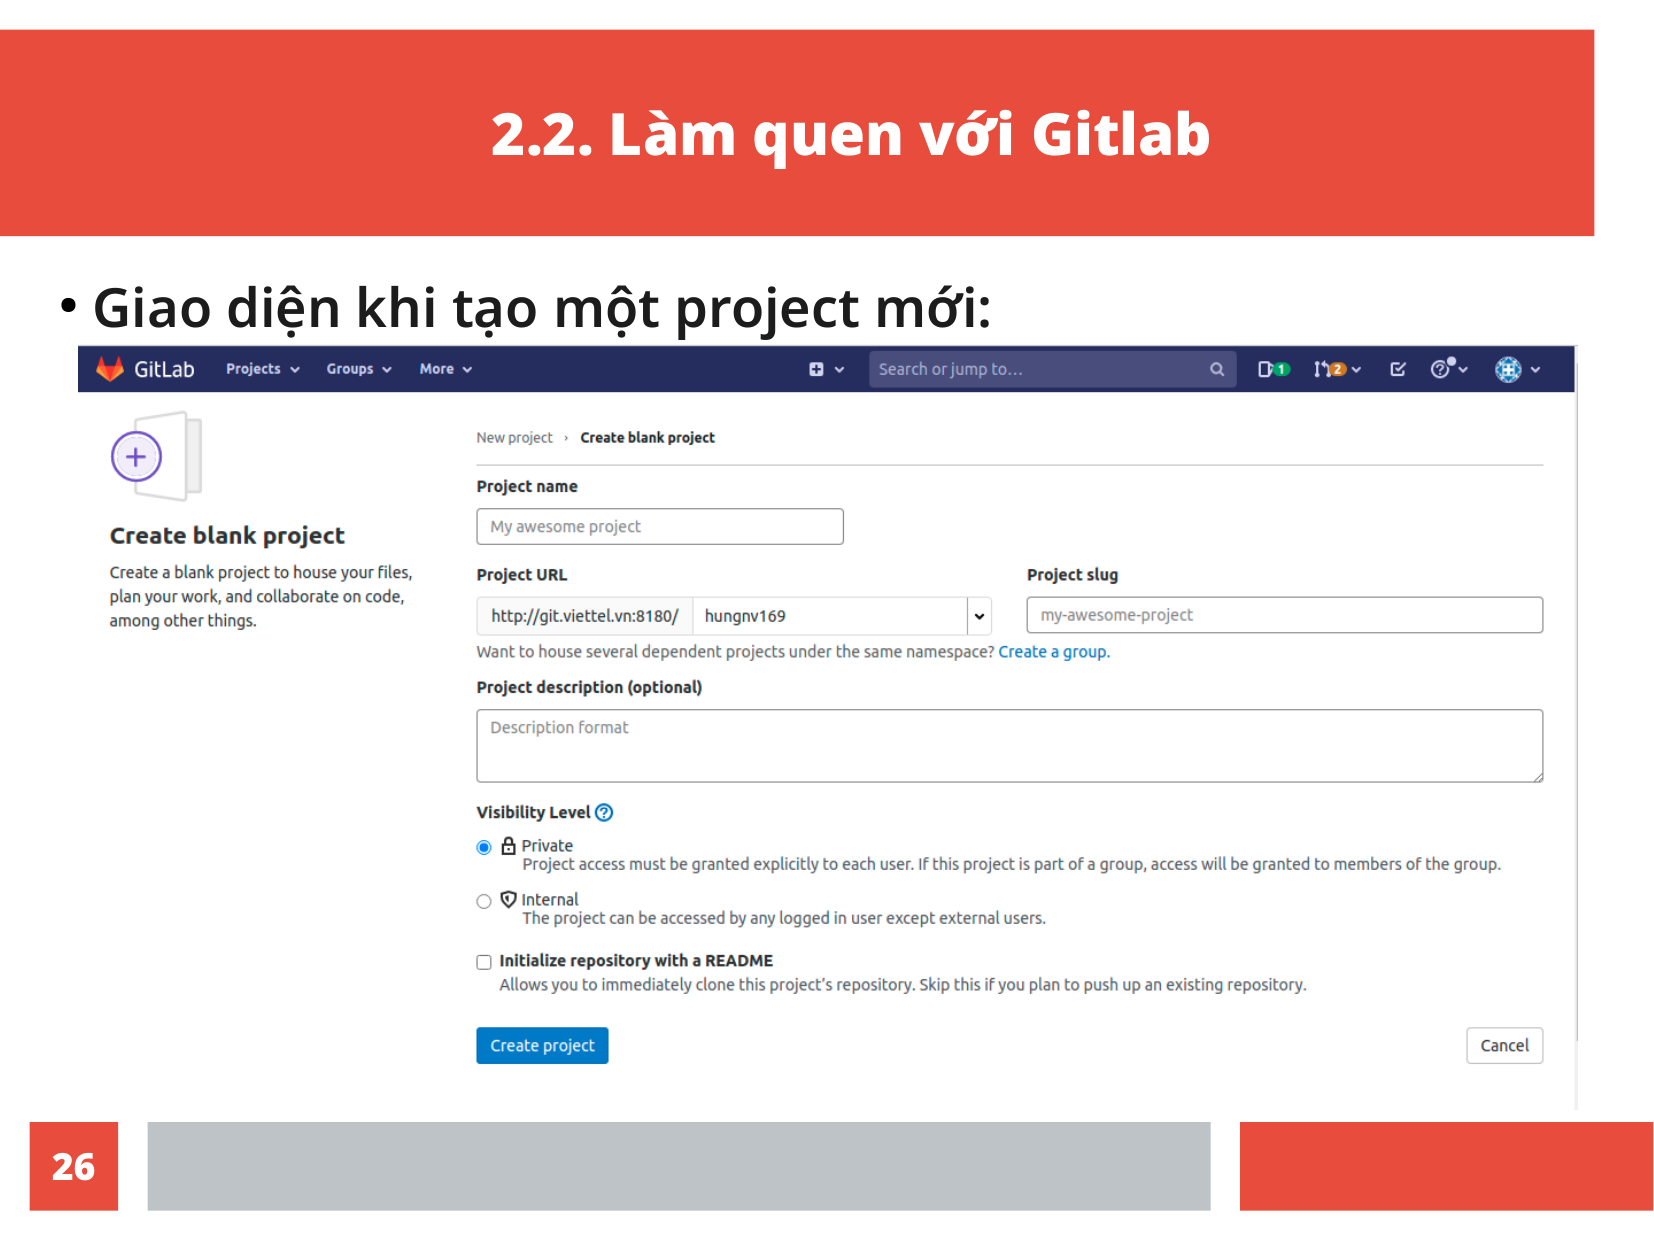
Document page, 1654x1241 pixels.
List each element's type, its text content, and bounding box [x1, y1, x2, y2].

title 2.2. Làm quen với Gitlab [59, 59, 1595, 207]
picture [78, 344, 1578, 1111]
list Giao diện khi tạo một project mới: [59, 270, 1565, 1093]
